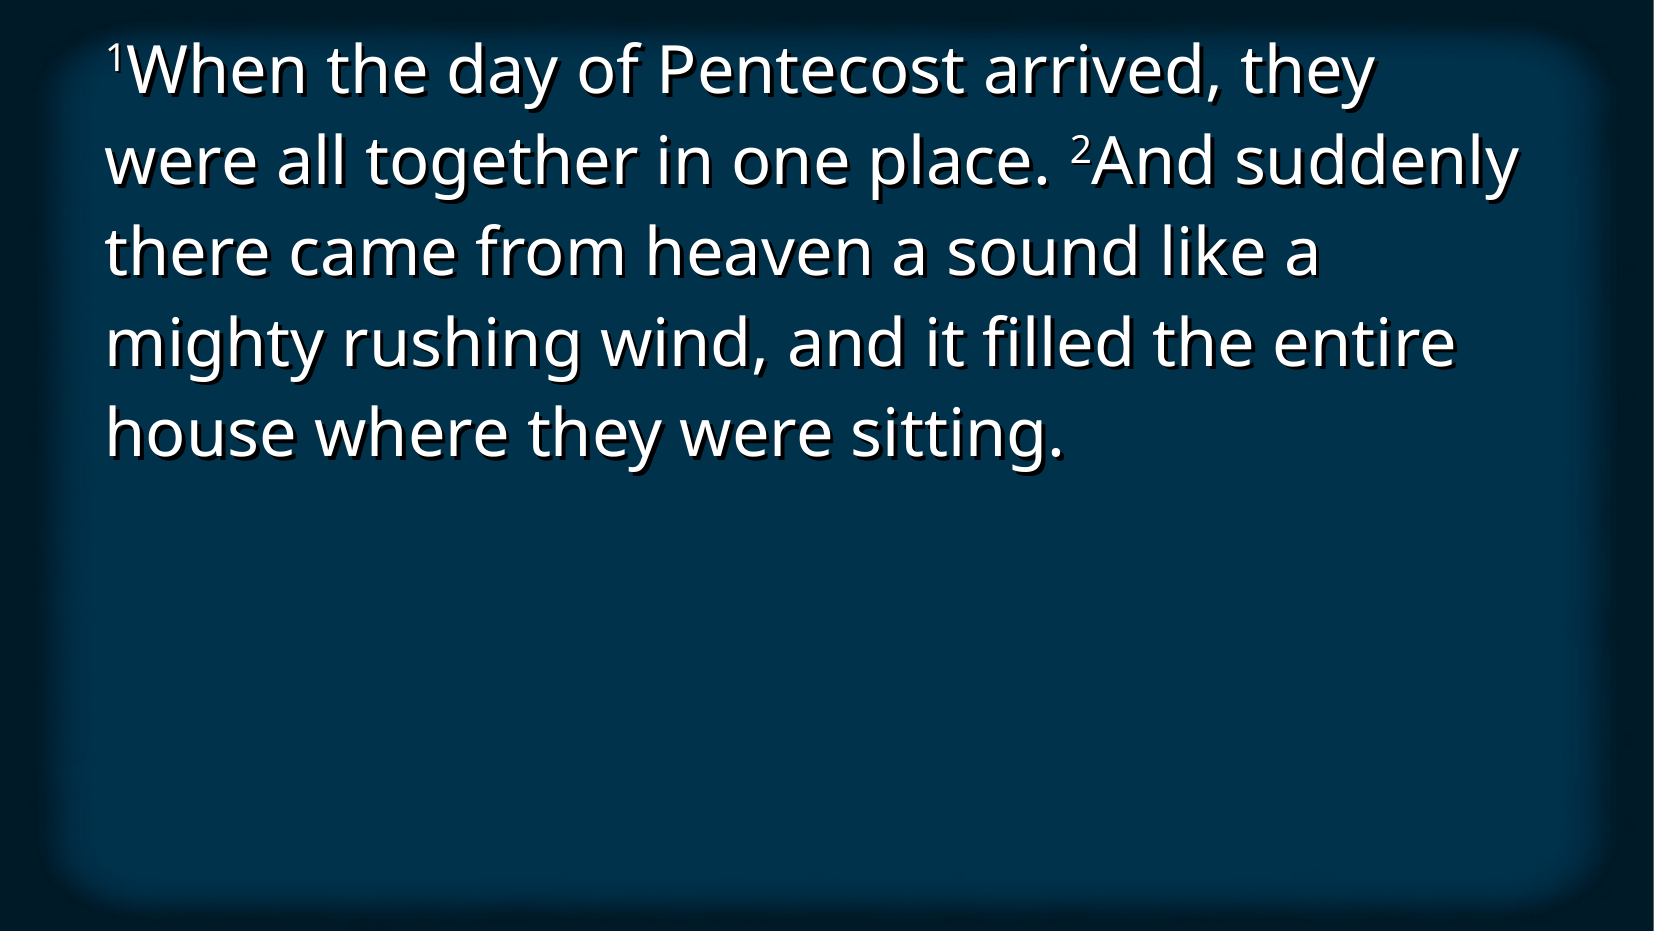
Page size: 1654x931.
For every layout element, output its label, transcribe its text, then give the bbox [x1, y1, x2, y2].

text_box 1When the day of Pentecost arrived, they were all together in one place. 2And suddenly there came from heaven a sound like a mighty rushing wind, and it filled the entire house where they were sitting. [90, 15, 1561, 474]
picture [0, 0, 1654, 931]
